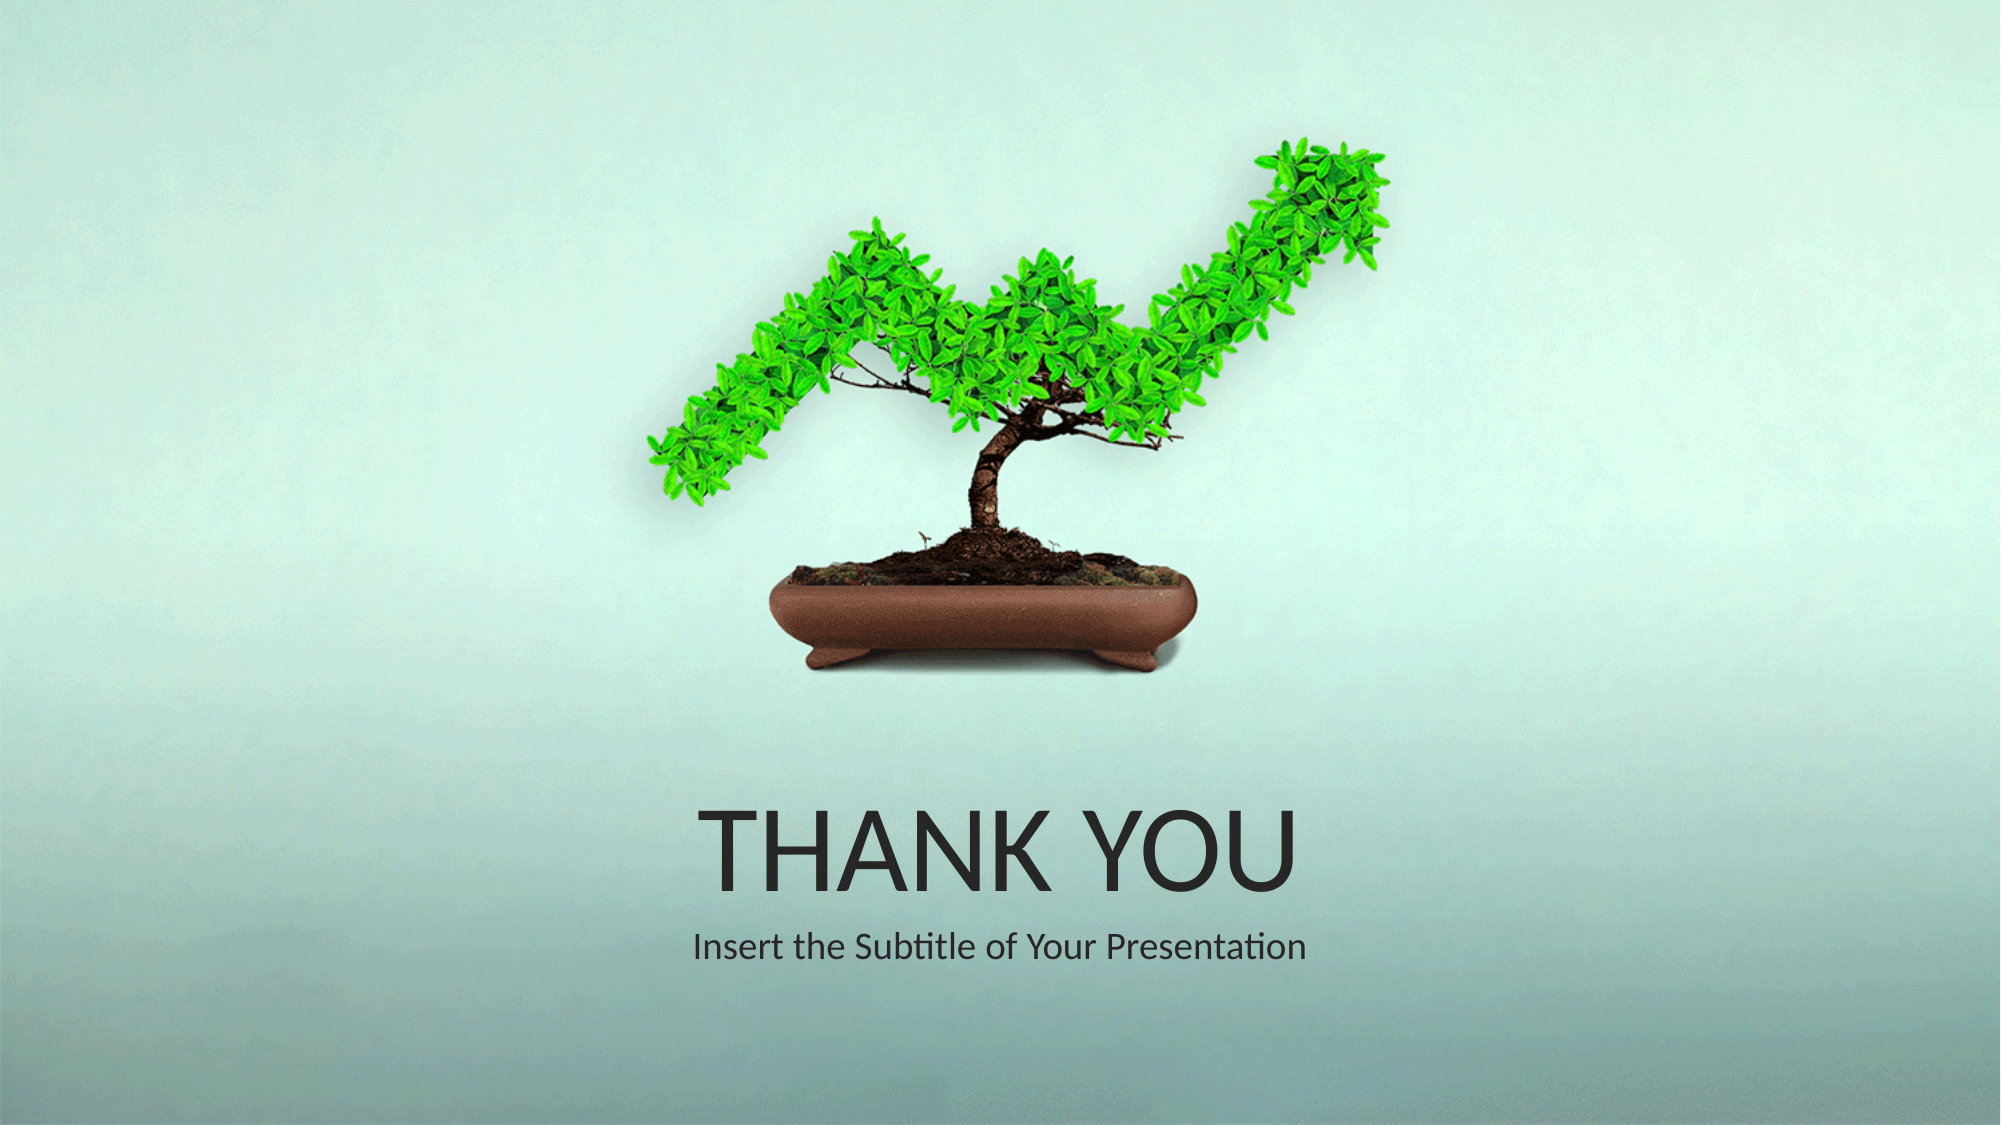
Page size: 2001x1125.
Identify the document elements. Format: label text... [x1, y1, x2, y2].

text_box Insert the Subtitle of Your Presentation [0, 912, 2000, 975]
picture [0, 0, 2001, 1125]
text_box THANK YOU [0, 759, 2000, 912]
